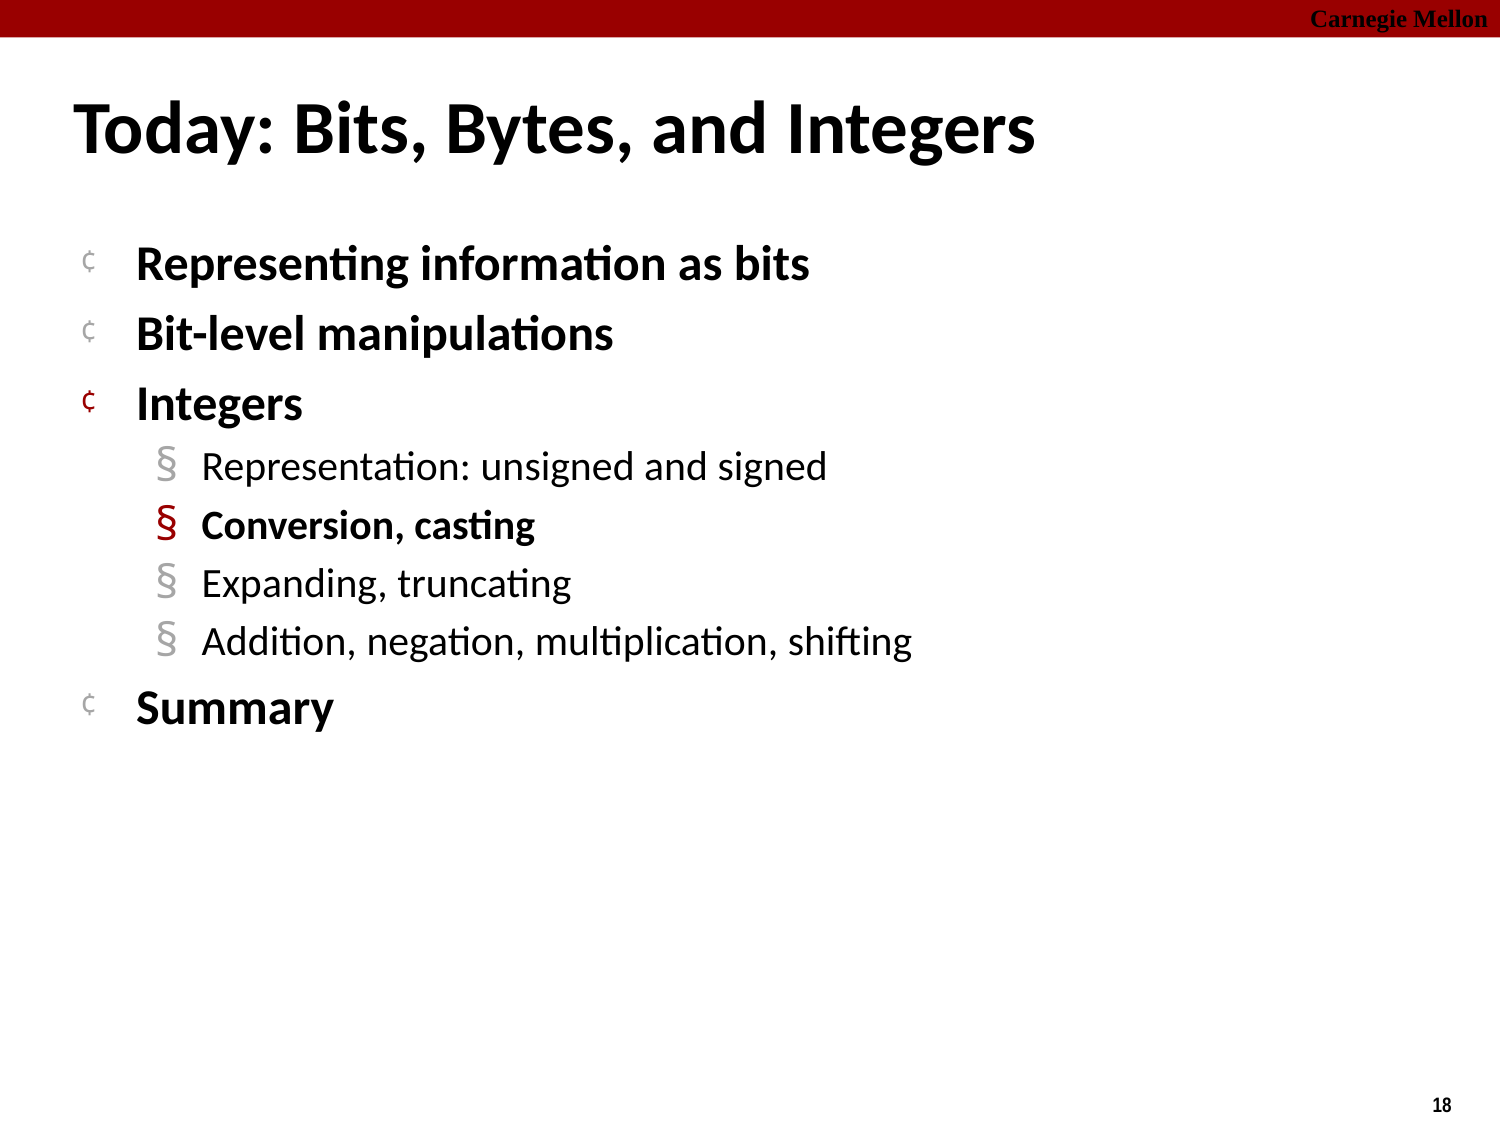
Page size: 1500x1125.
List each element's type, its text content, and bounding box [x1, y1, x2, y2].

list Representing information as bits Bit-level manipulations Integers Representation: unsigned and signed Conversion, casting Expanding, truncating Addition, negation, multiplication, shifting Summary [65, 223, 1361, 1040]
title Today: Bits, Bytes, and Integers [58, 71, 1304, 197]
